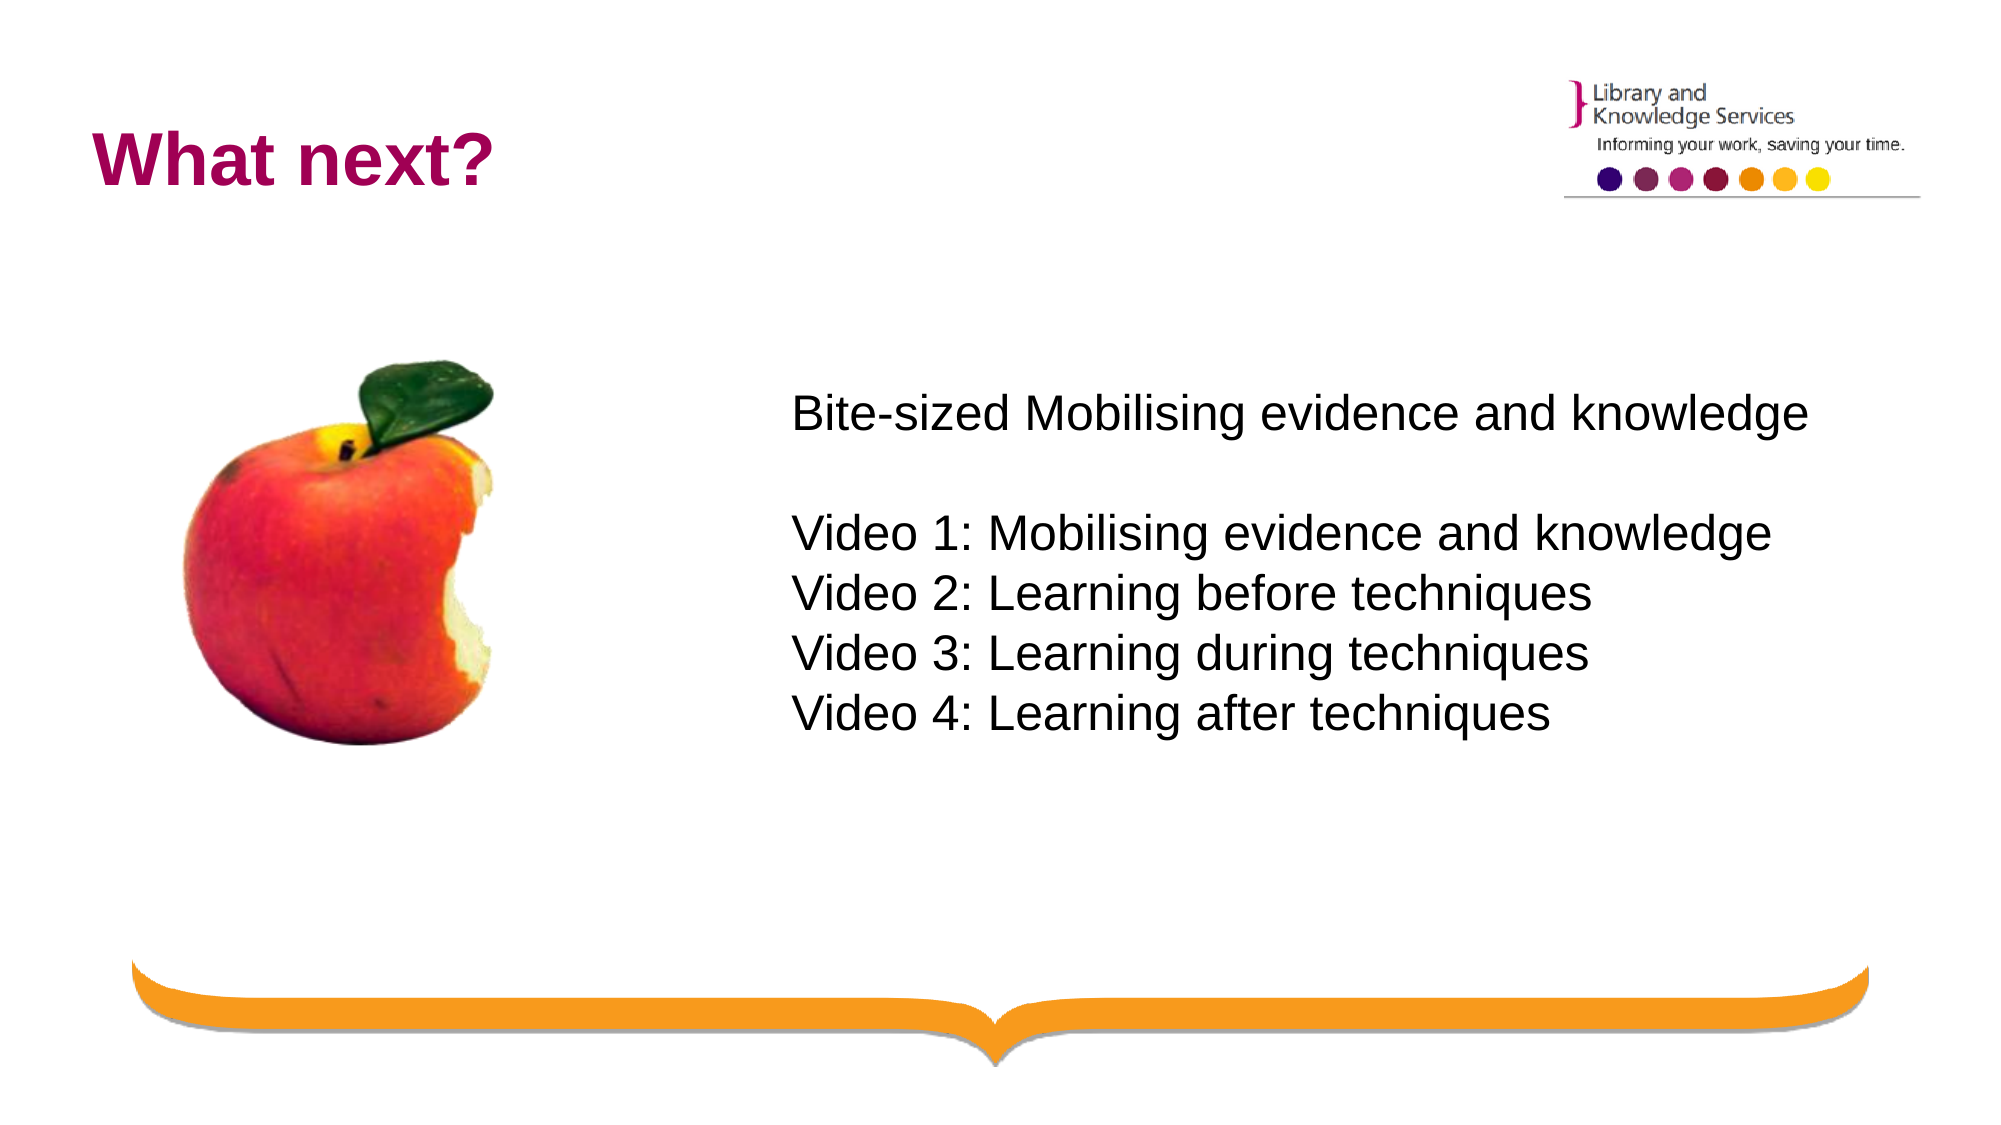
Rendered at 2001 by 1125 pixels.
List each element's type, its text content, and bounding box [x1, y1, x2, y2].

title What next? [77, 62, 1218, 210]
picture [1564, 76, 1923, 196]
picture [132, 348, 538, 776]
text_box Bite-sized Mobilising evidence and knowledge Video 1: Mobilising evidence and knowledge Video 2: Learning before techniques Video 3: Learning during techniques Video 4: Learning after techniques [776, 373, 1868, 752]
picture [132, 959, 1868, 1063]
